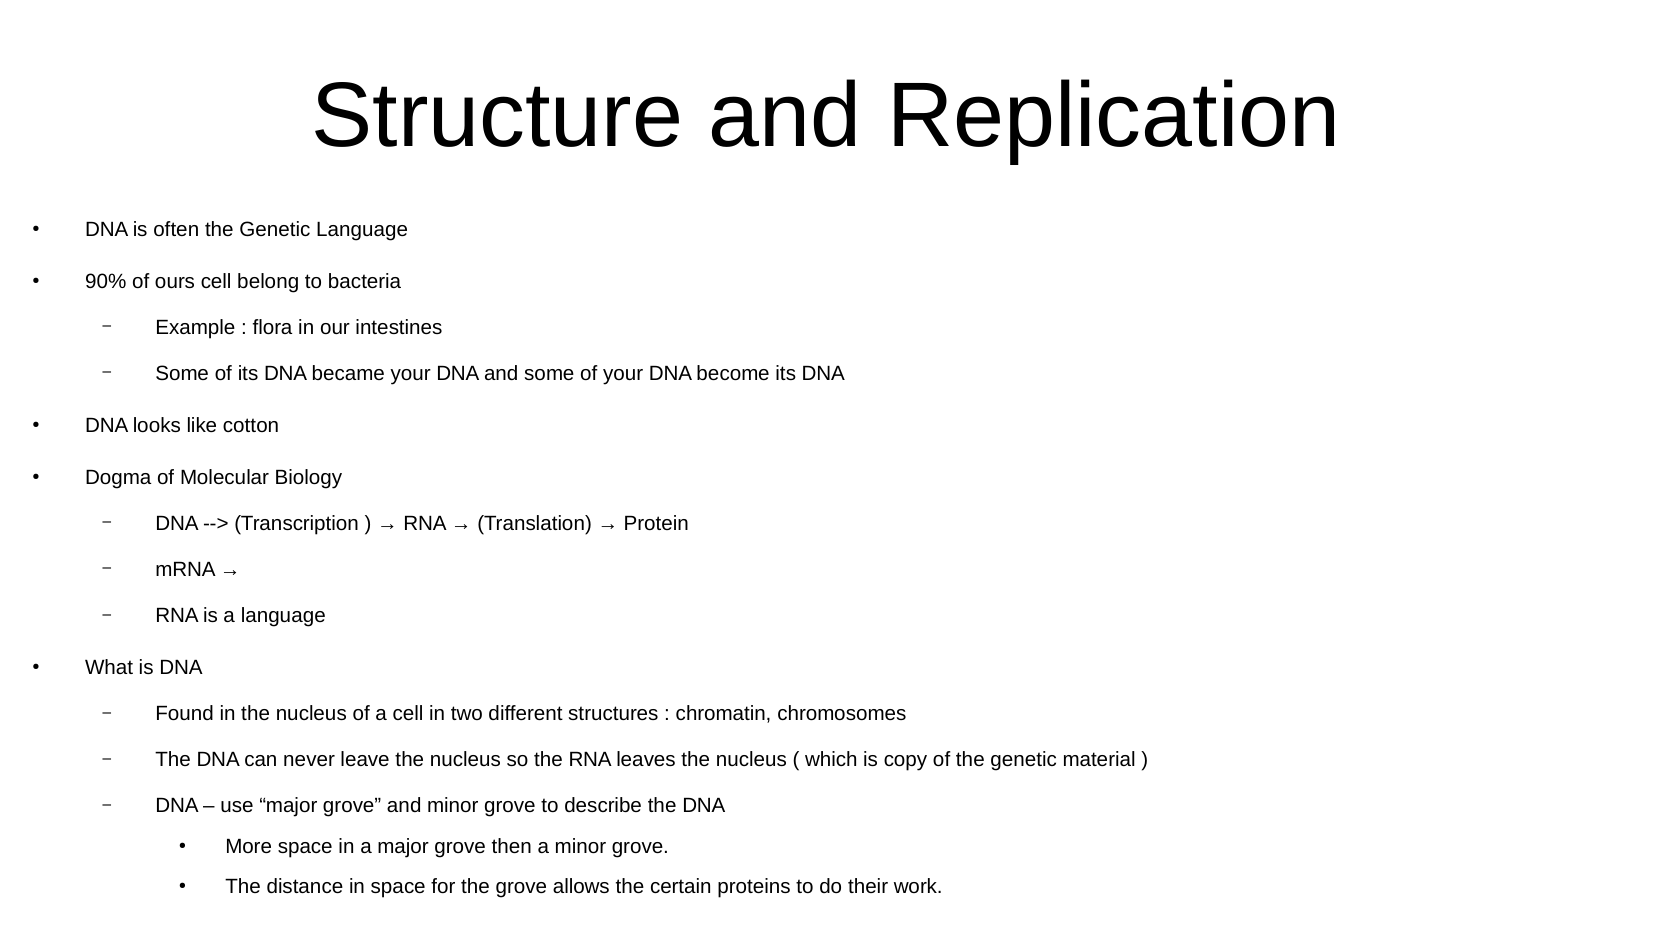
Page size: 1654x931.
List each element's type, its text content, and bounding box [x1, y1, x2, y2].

title Structure and Replication [82, 37, 1571, 193]
list DNA is often the Genetic Language 90% of ours cell belong to bacteria Example : flora in our intestines Some of its DNA became your DNA and some of your DNA become its DNA DNA looks like cotton Dogma of Molecular Biology DNA --> (Transcription ) → RNA → (Translation) → Protein mRNA → RNA is a language What is DNA Found in the nucleus of a cell in two different structures : chromatin, chromosomes The DNA can never leave the nucleus so the RNA leaves the nucleus ( which is copy of the genetic material ) DNA – use “major grove” and minor grove to describe the DNA More space in a major grove then a minor grove. The distance in space for the grove allows the certain proteins to do their work. [15, 217, 1571, 901]
